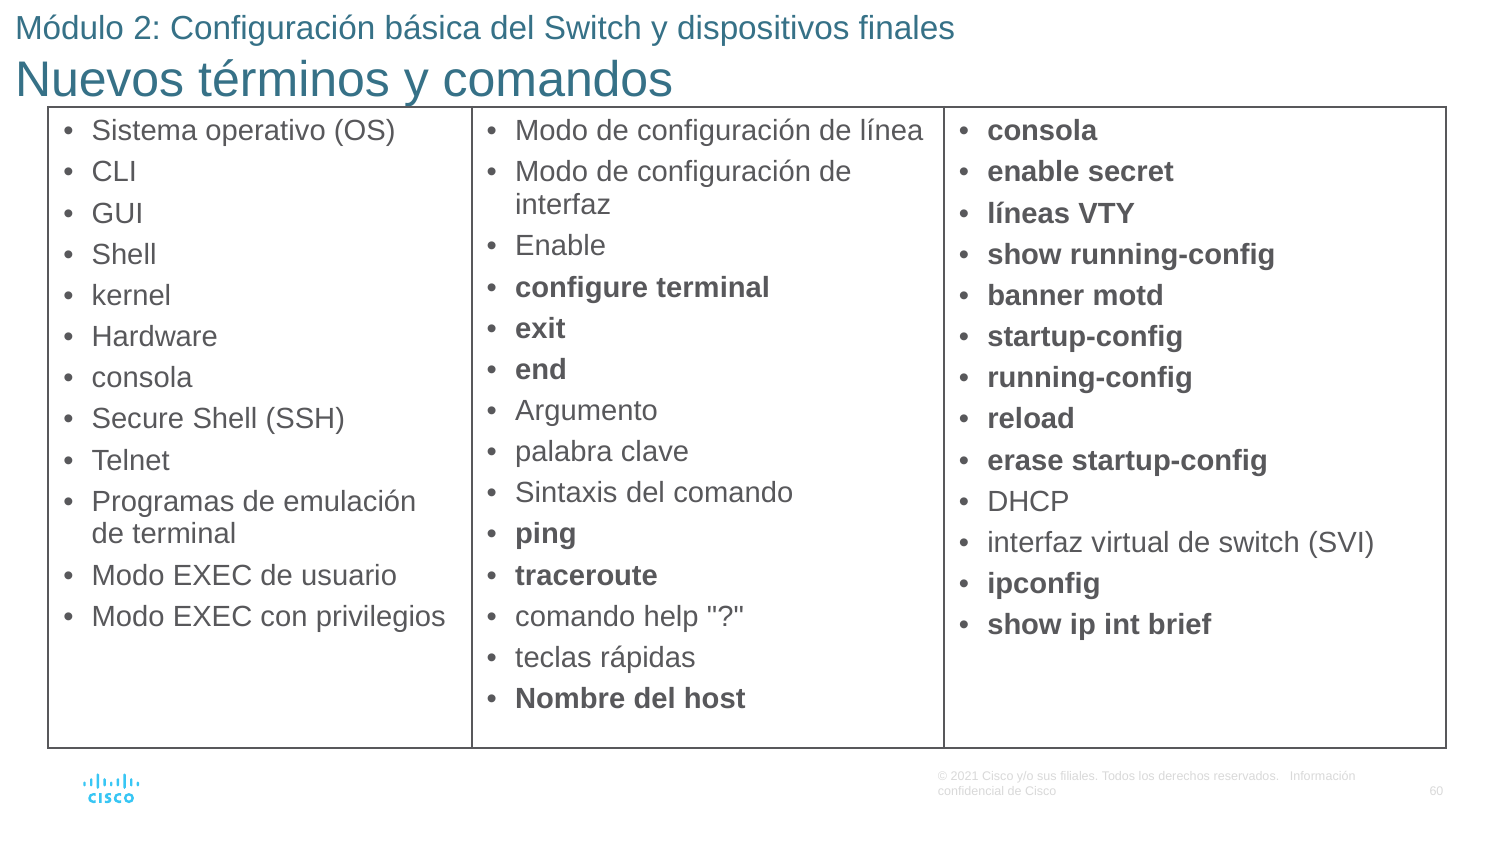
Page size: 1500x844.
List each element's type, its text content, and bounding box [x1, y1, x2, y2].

table_header Sistema operativo (OS) CLI GUI Shell kernel Hardware consola Secure Shell (SSH) Telnet Programas de emulación de terminal Modo EXEC de usuario Modo EXEC con privilegios [49, 108, 471, 747]
table_header Modo de configuración de línea Modo de configuración de interfaz Enable configure terminal exit end Argumento palabra clave Sintaxis del comando ping traceroute comando help "?" teclas rápidas Nombre del host [473, 108, 943, 747]
title Módulo 2: Configuración básica del Switch y dispositivos finales Nuevos términos y comandos [0, 6, 1500, 107]
table_header consola enable secret líneas VTY show running-config banner motd startup-config running-config reload erase startup-config DHCP interfaz virtual de switch (SVI) ipconfig show ip int brief [945, 108, 1445, 747]
